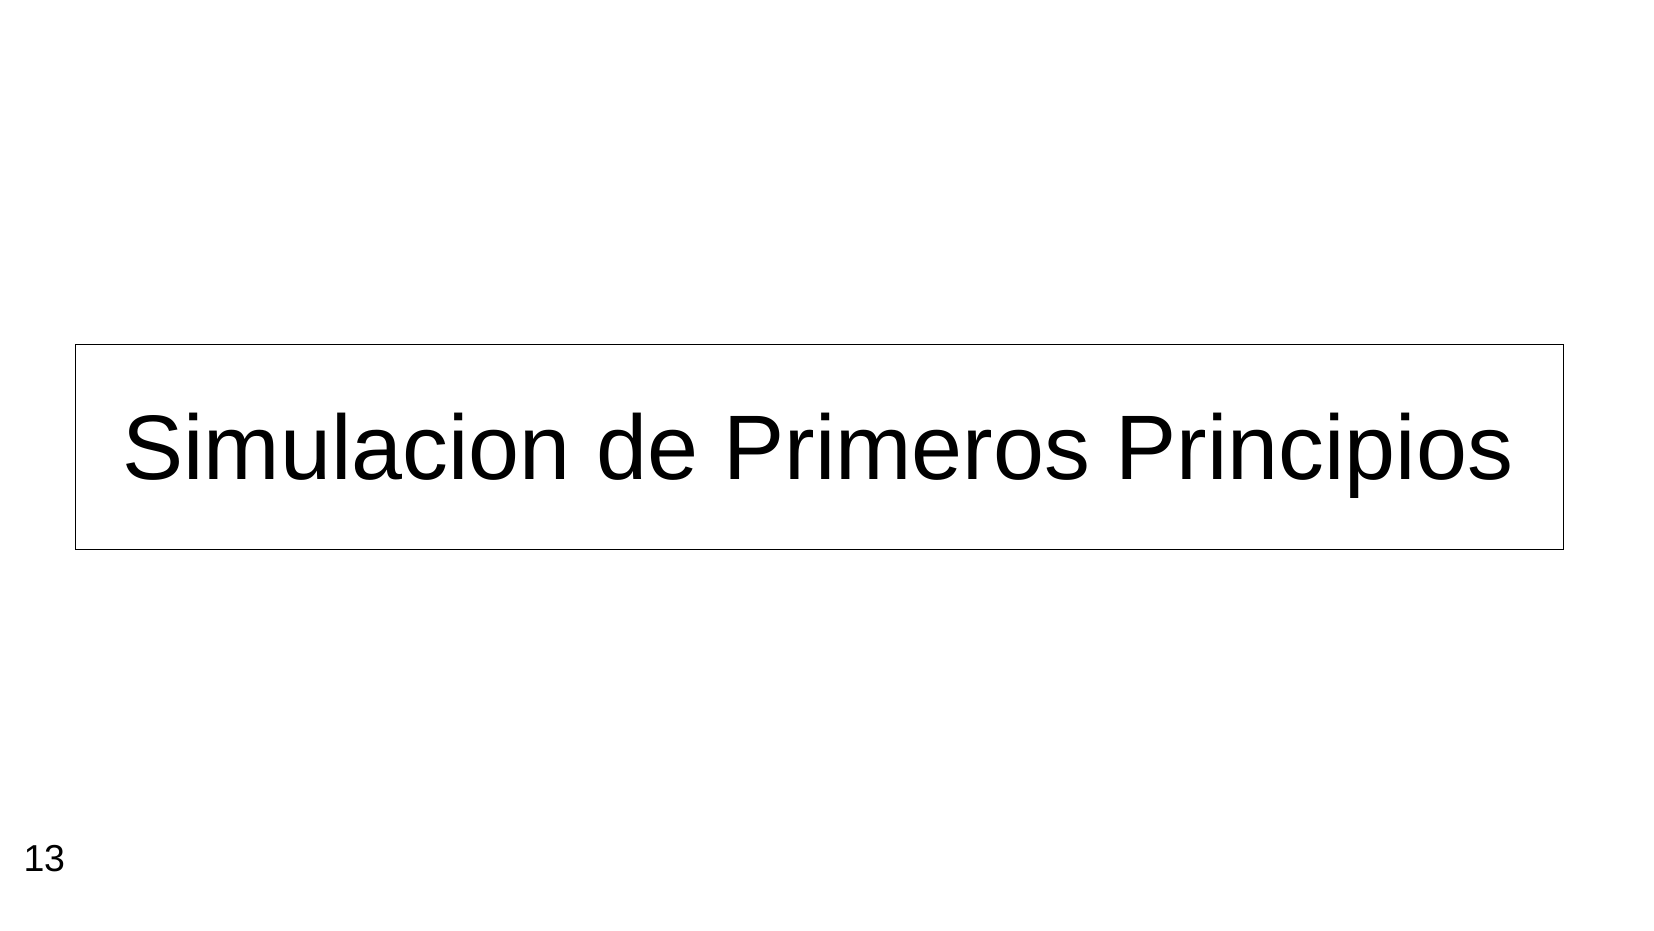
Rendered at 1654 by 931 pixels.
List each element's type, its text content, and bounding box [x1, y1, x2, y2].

text_box <number> [8, 829, 638, 901]
title Simulacion de Primeros Principios [75, 344, 1564, 550]
